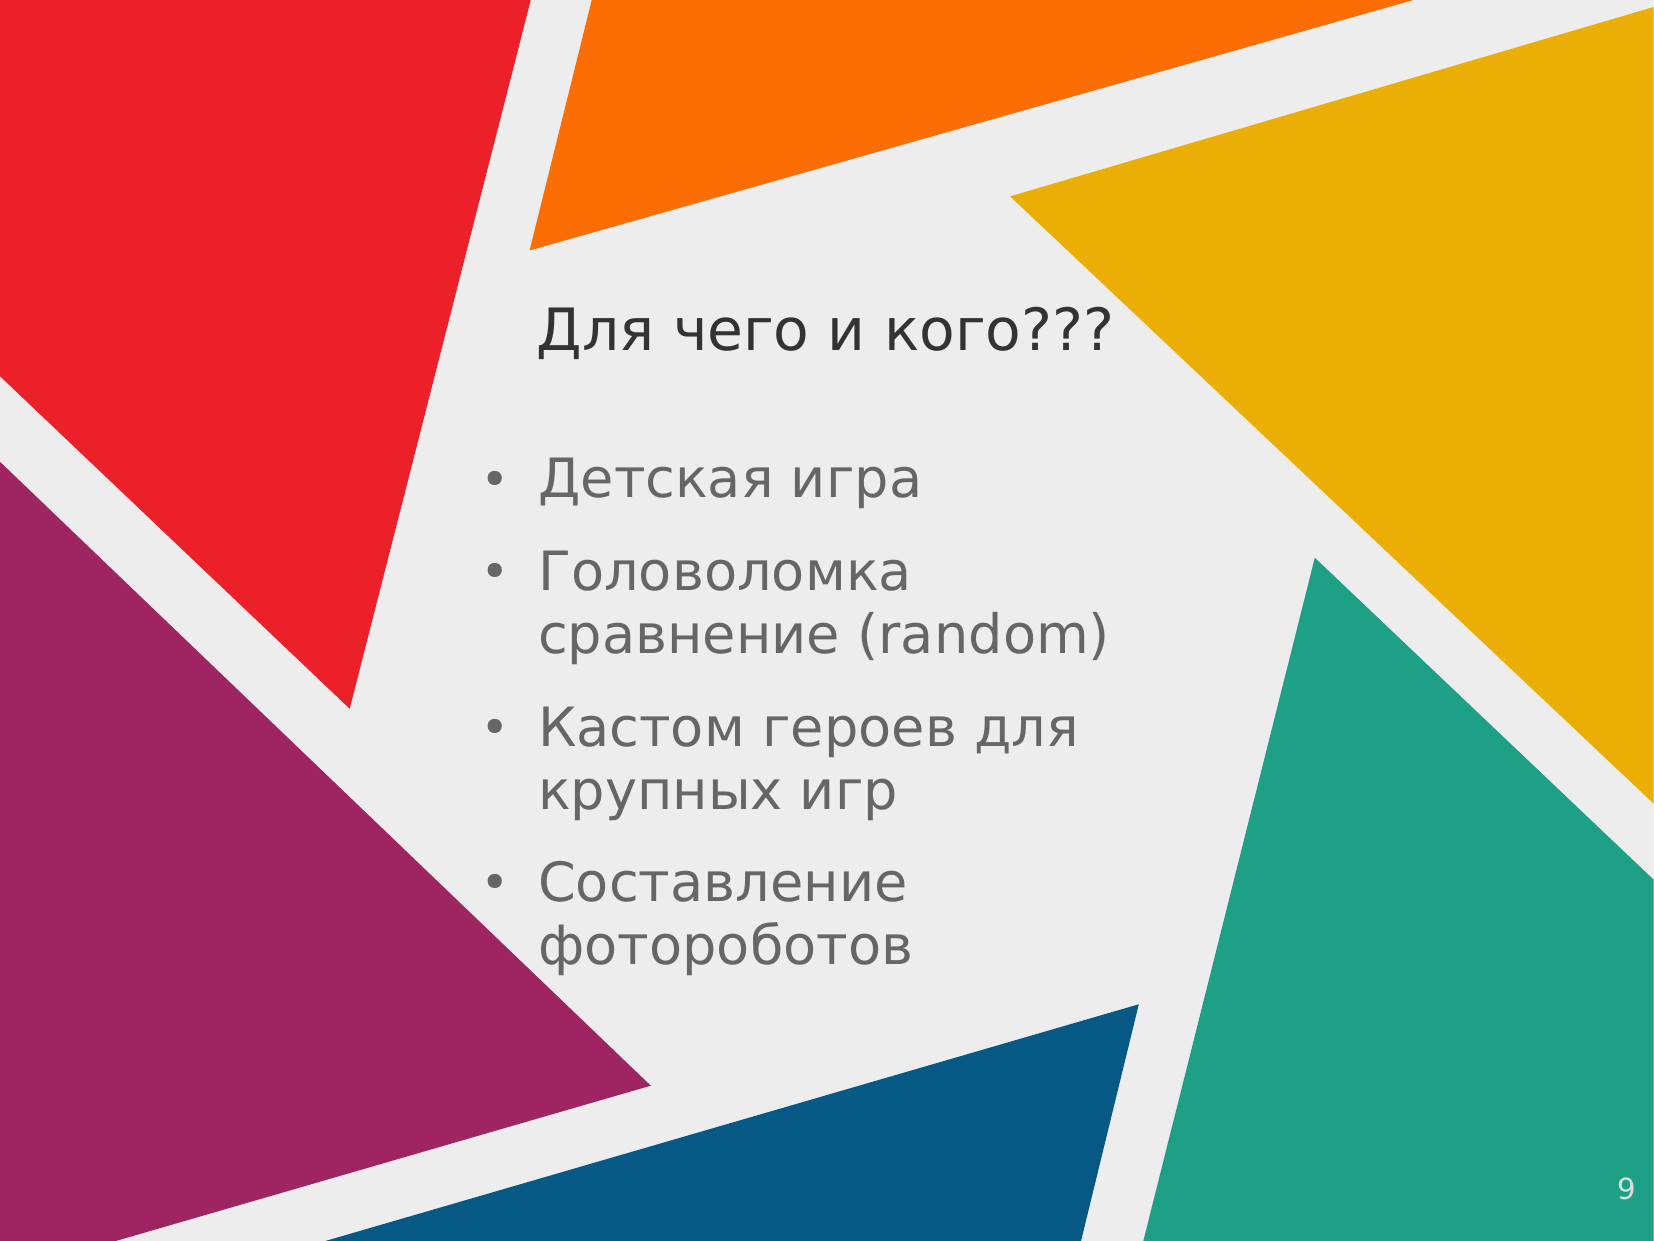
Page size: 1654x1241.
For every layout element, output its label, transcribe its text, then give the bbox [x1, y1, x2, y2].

list Детская игра Головоломка сравнение (random) Кастом героев для крупных игр Составление фотороботов [467, 447, 1191, 1005]
title Для чего и кого??? [467, 226, 1185, 434]
